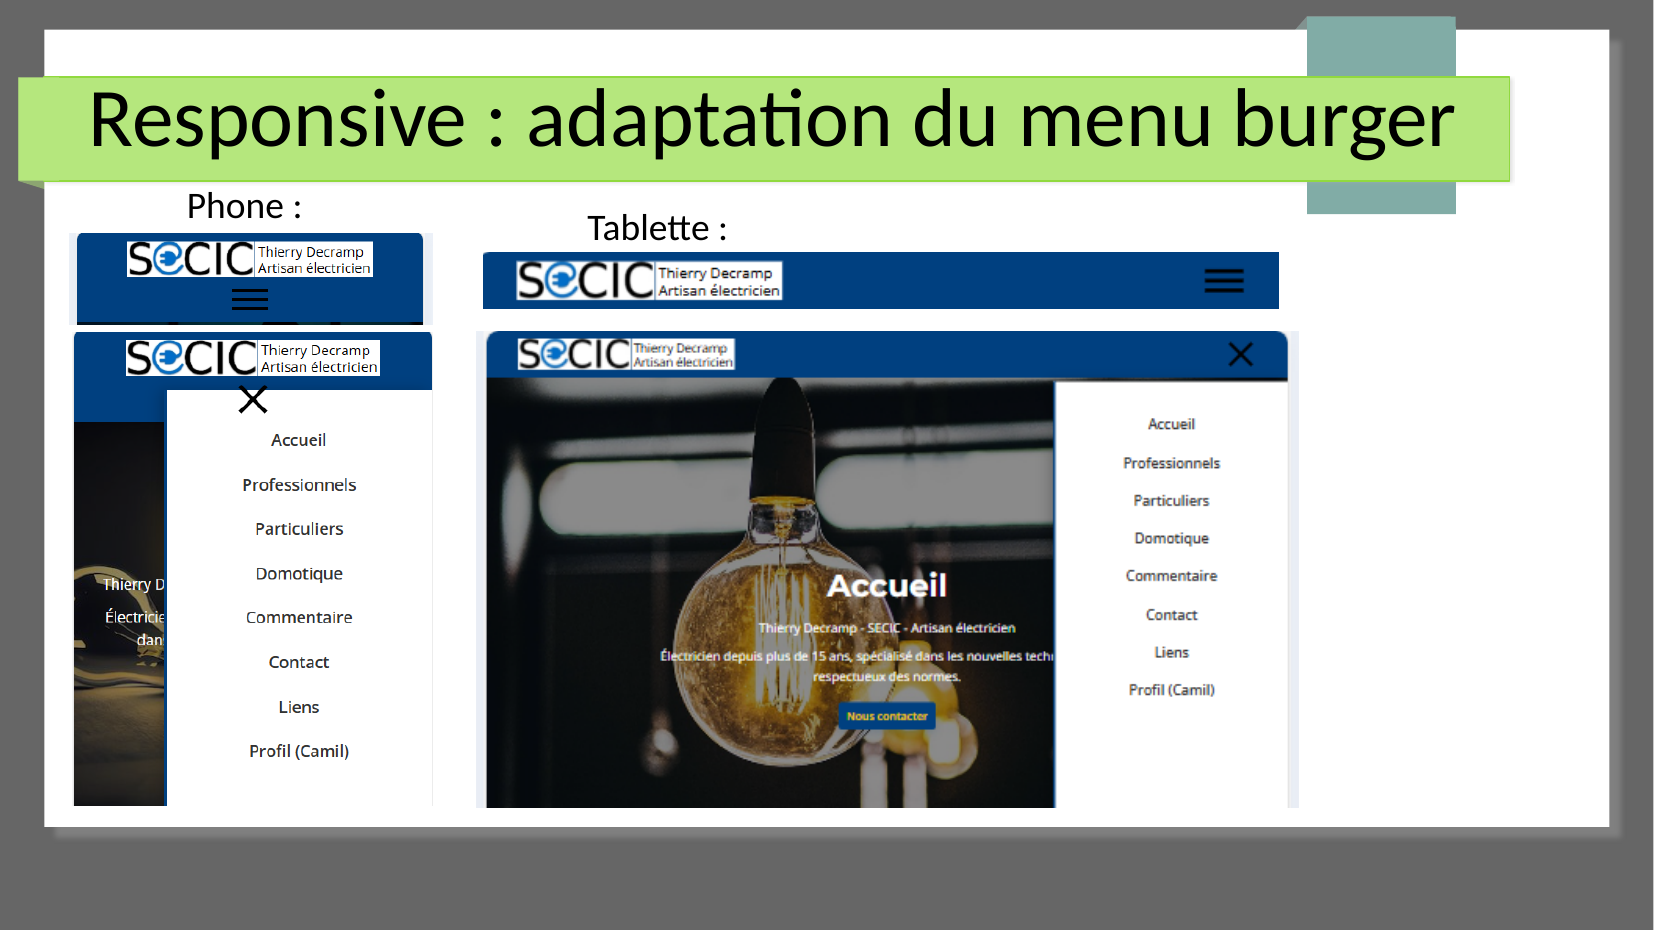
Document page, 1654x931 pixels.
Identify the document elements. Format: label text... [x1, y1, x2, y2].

picture [72, 332, 433, 806]
picture [476, 331, 1299, 808]
text_box Tablette : [572, 204, 790, 252]
picture [69, 233, 433, 325]
title Responsive : adaptation du menu burger [88, 73, 1506, 178]
picture [483, 252, 1279, 310]
list Phone : [186, 190, 512, 607]
